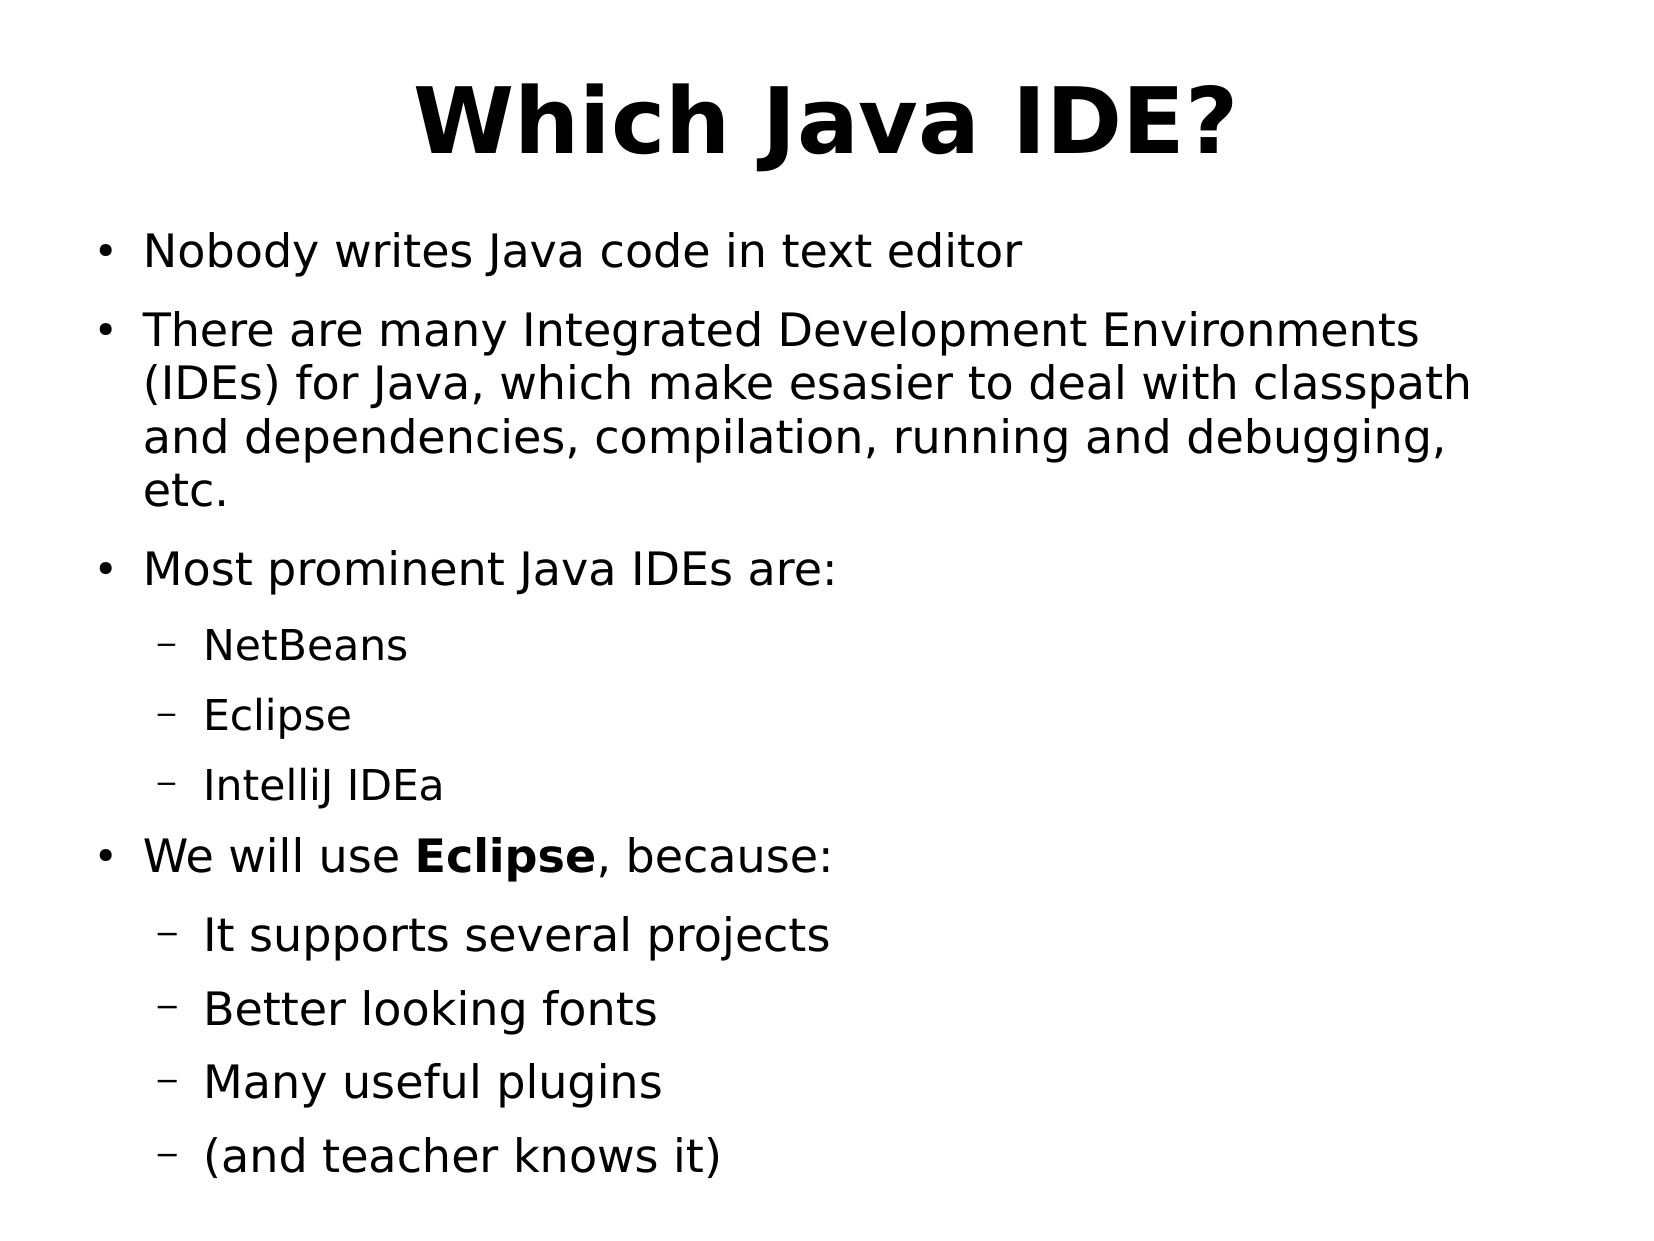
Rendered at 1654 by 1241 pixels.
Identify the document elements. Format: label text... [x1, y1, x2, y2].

title Which Java IDE? [82, 49, 1571, 196]
list Nobody writes Java code in text editor There are many Integrated Development Environments (IDEs) for Java, which make esasier to deal with classpath and dependencies, compilation, running and debugging, etc. Most prominent Java IDEs are: NetBeans Eclipse IntelliJ IDEa We will use Eclipse, because: It supports several projects Better looking fonts Many useful plugins (and teacher knows it) [82, 225, 1538, 1186]
